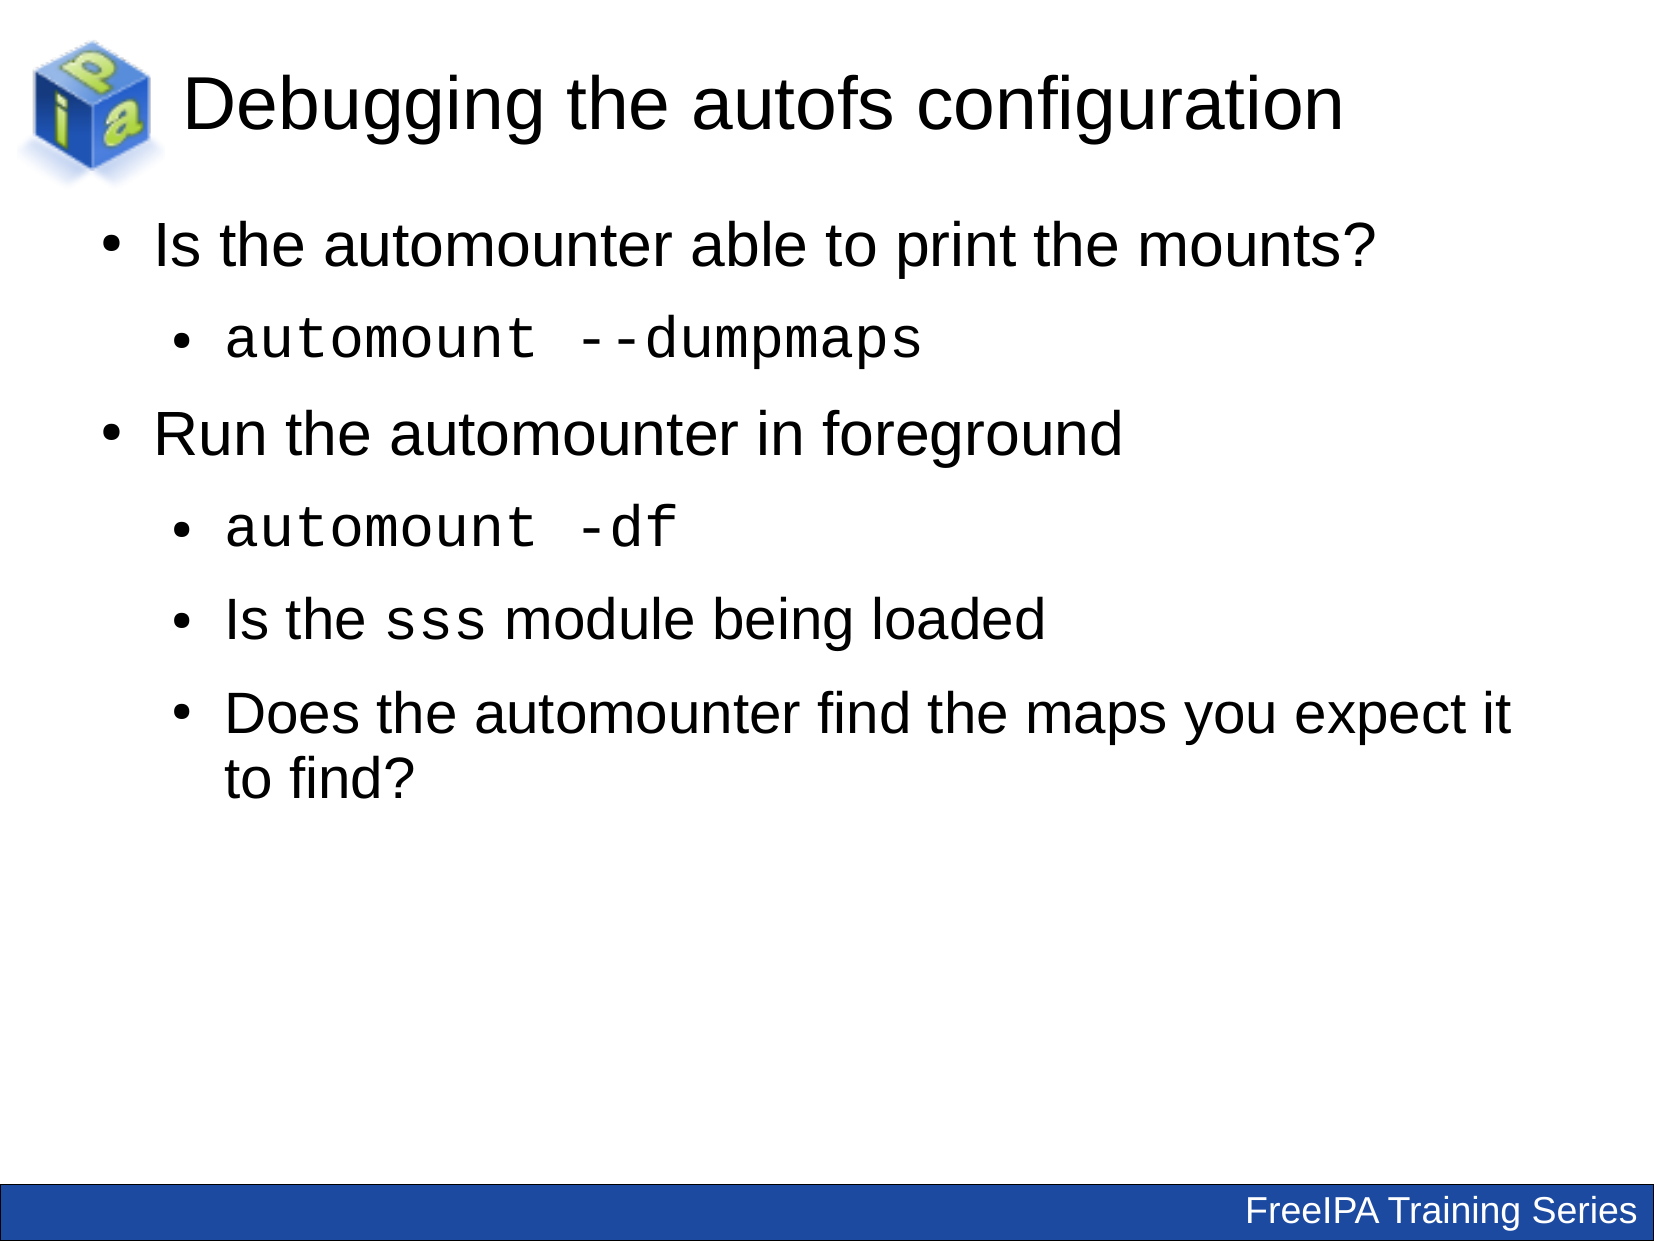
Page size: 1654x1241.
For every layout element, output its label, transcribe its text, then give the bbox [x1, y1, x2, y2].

picture [17, 34, 165, 193]
title Debugging the autofs configuration [182, 31, 1579, 177]
list Is the automounter able to print the mounts? automount --dumpmaps Run the automounter in foreground automount -df Is the sss module being loaded Does the automounter find the maps you expect it to find? [82, 209, 1571, 930]
